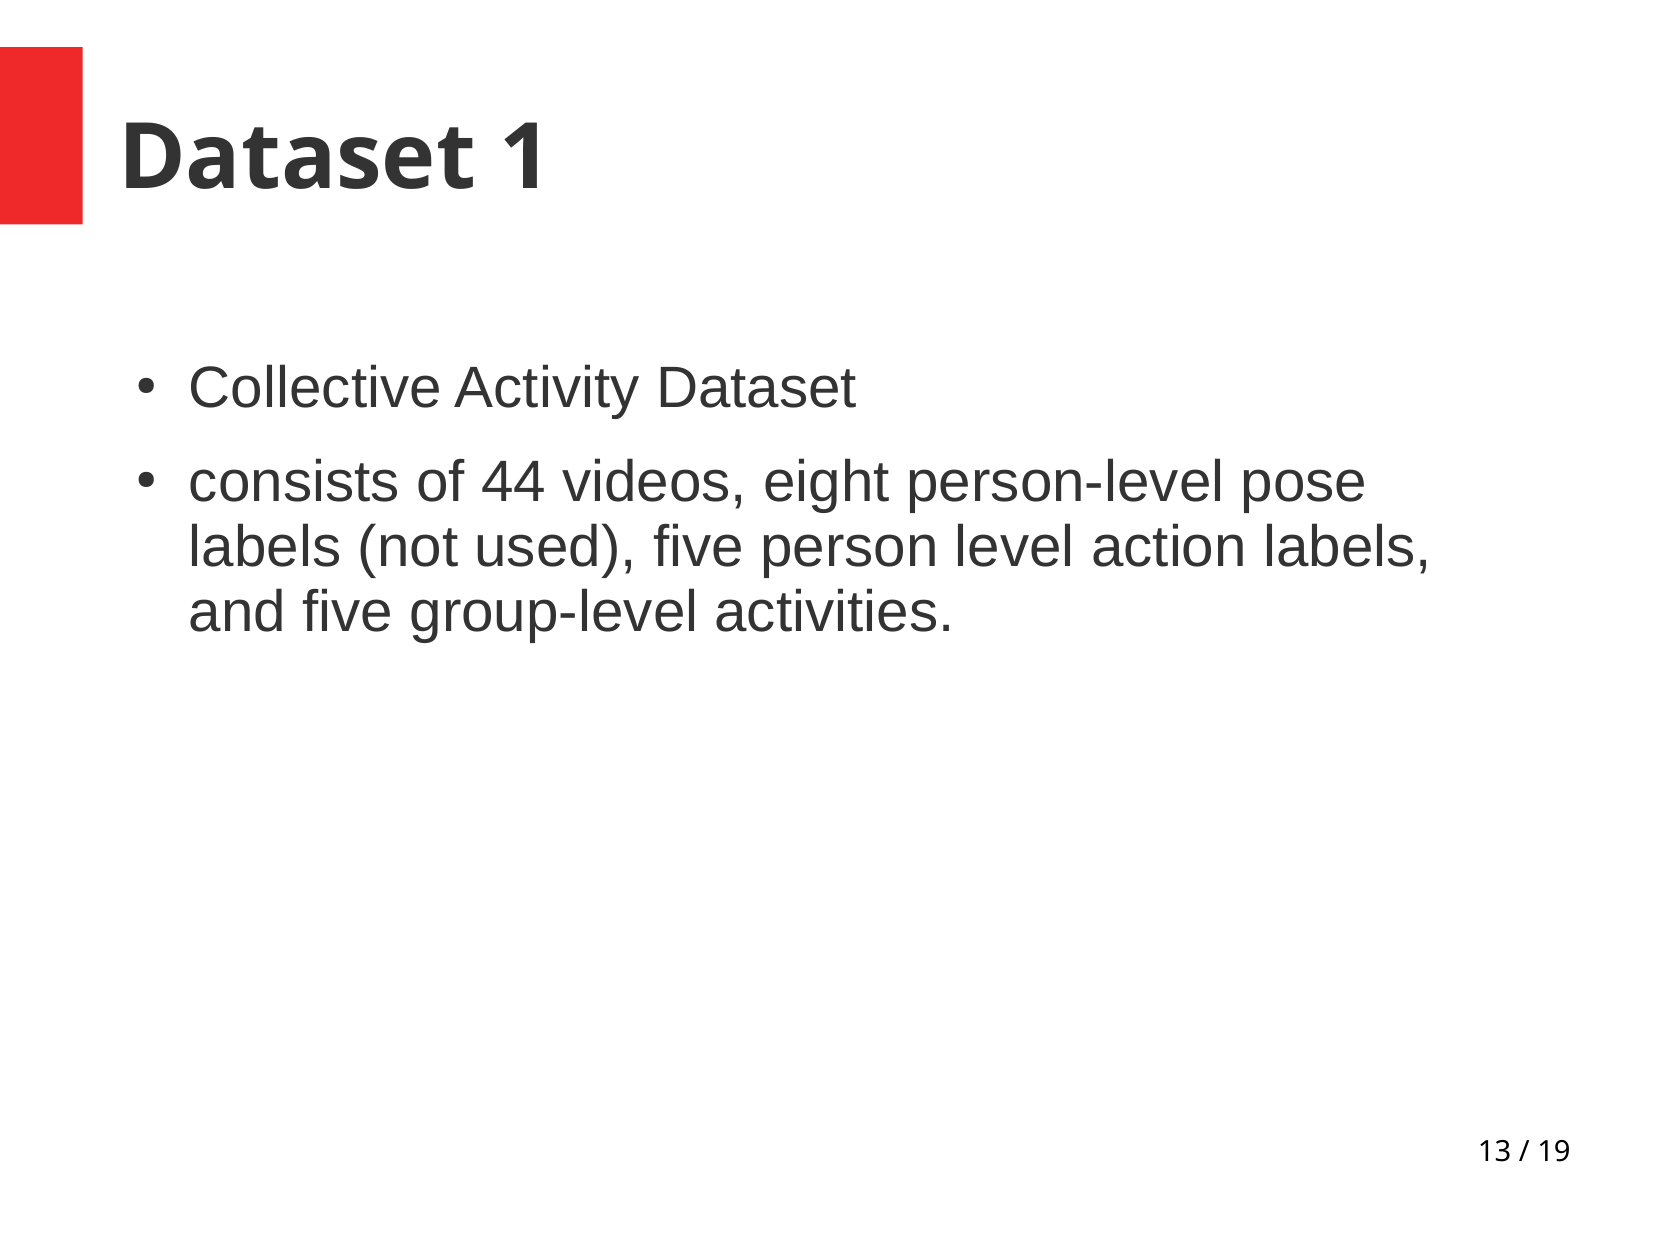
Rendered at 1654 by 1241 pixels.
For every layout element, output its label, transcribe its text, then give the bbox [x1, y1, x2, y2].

list Collective Activity Dataset consists of 44 videos, eight person-level pose labels (not used), five person level action labels, and five group-level activities. [118, 354, 1536, 1074]
title Dataset 1 [118, 49, 1571, 257]
